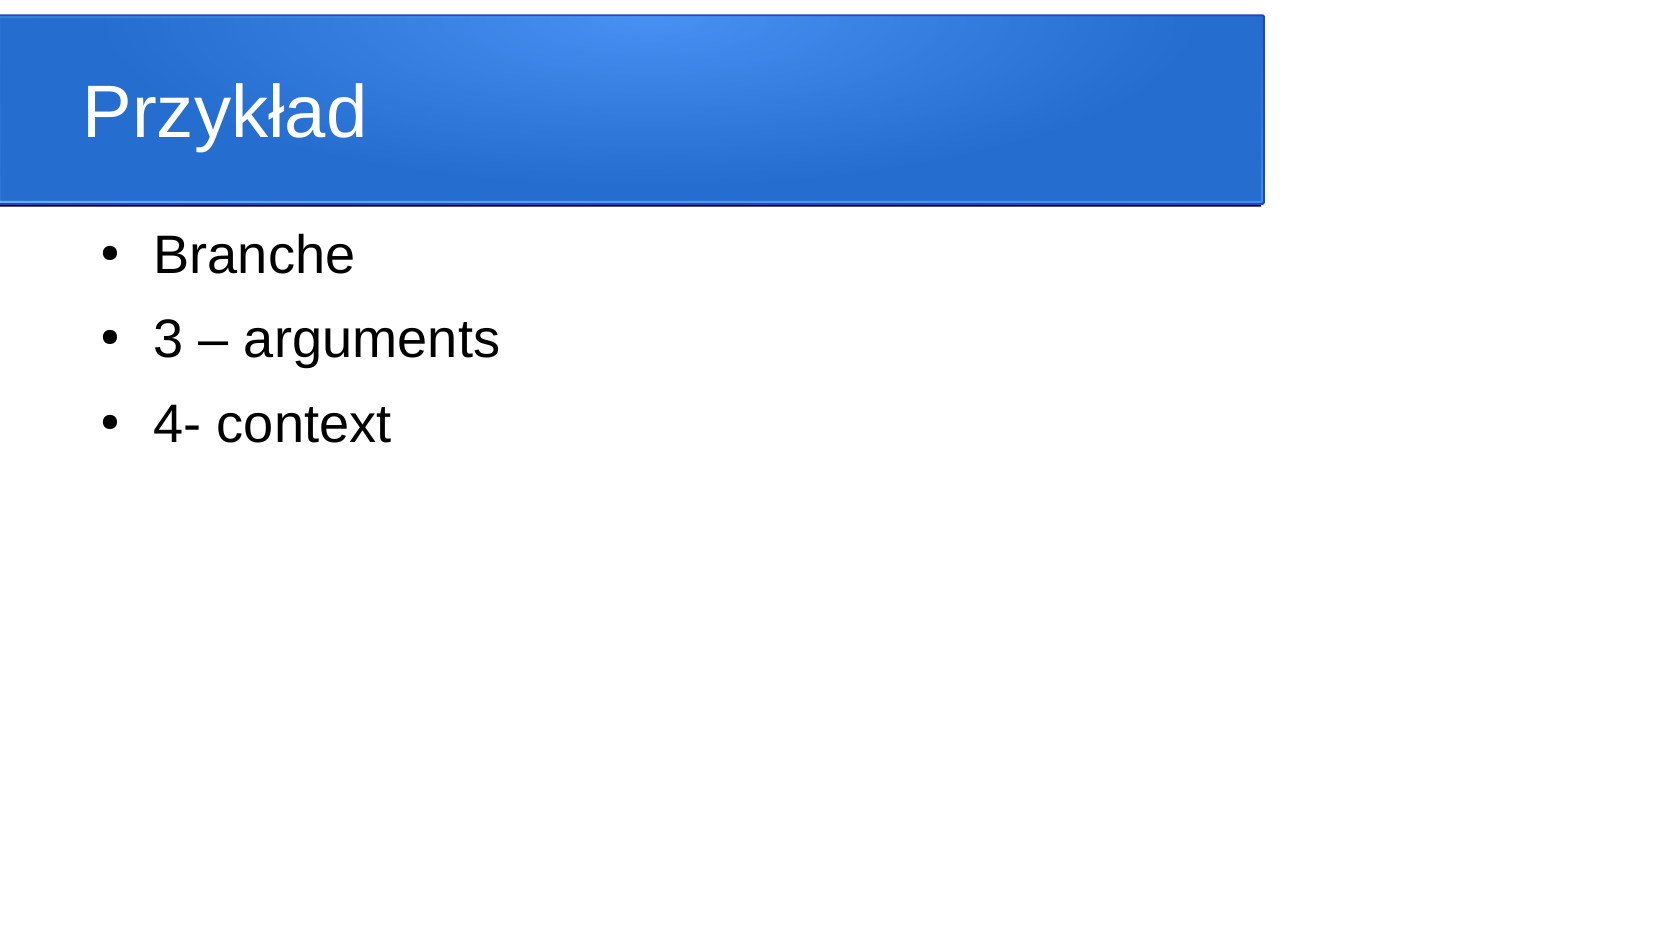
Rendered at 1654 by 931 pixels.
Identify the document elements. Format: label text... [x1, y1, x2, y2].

title Przykład [82, 35, 1235, 189]
list Branche 3 – arguments 4- context [82, 224, 1571, 764]
